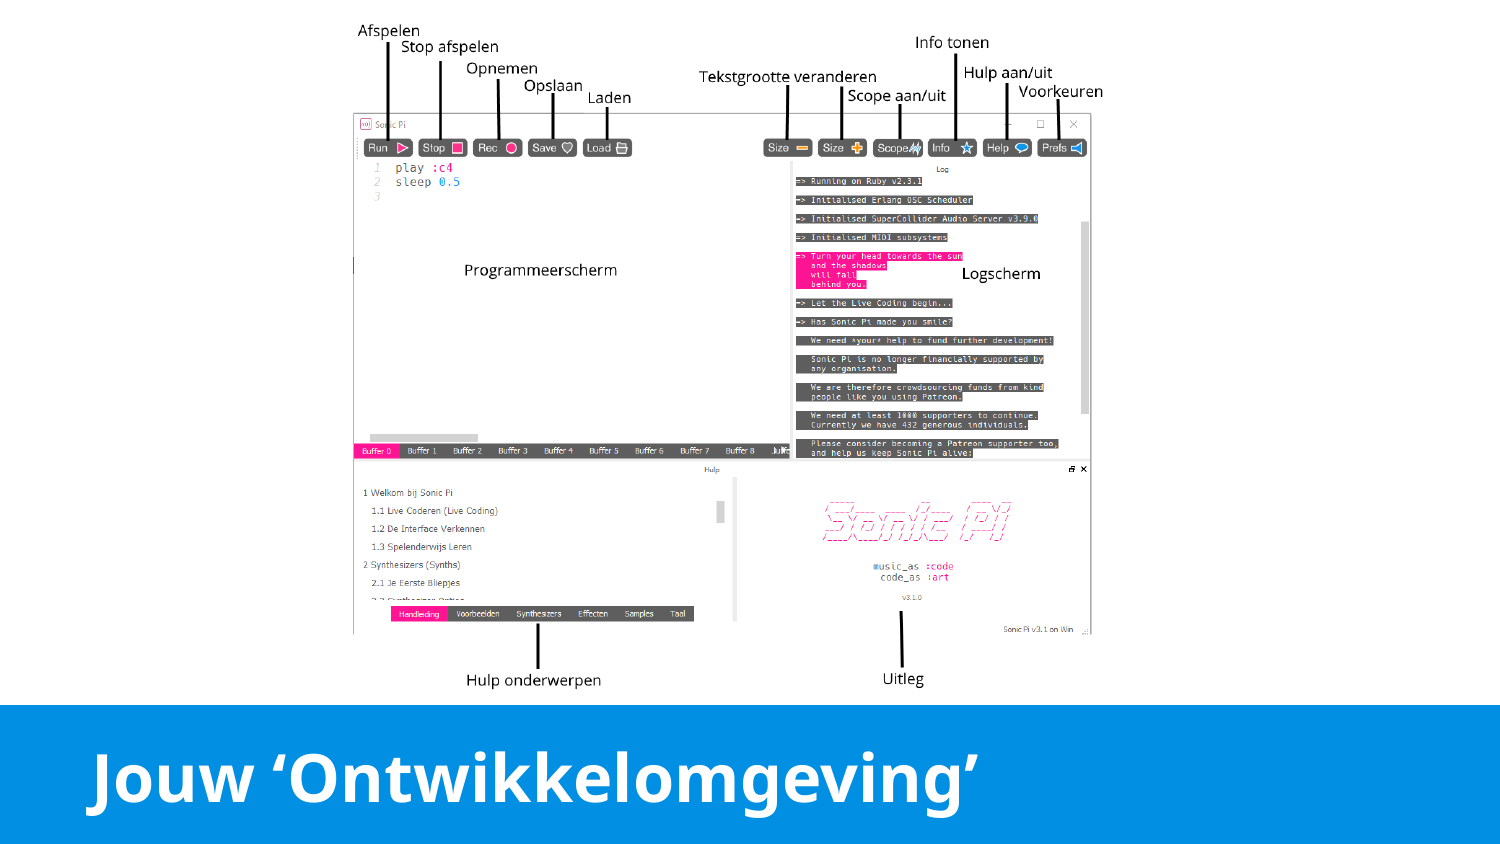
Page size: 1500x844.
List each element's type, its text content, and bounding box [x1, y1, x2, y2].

picture [0, 705, 1500, 844]
picture [333, 12, 1113, 704]
title Jouw ‘Ontwikkelomgeving’ [76, 721, 1500, 828]
